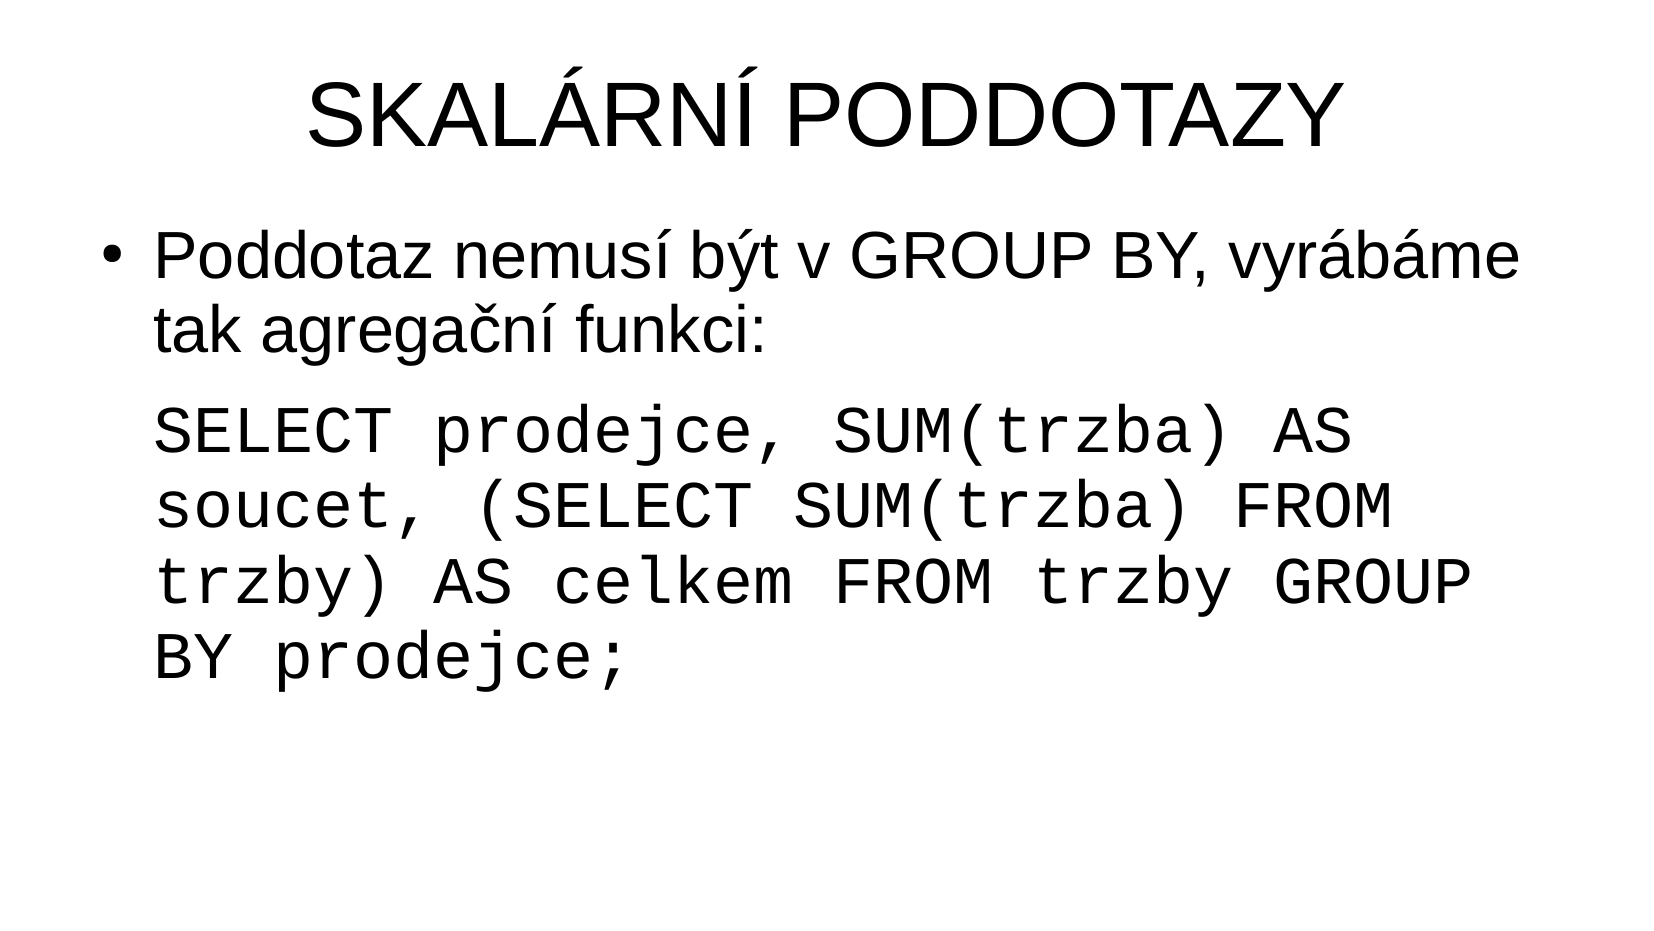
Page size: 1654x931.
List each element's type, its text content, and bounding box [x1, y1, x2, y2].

list Poddotaz nemusí být v GROUP BY, vyrábáme tak agregační funkci: SELECT prodejce, SUM(trzba) AS soucet, (SELECT SUM(trzba) FROM trzby) AS celkem FROM trzby GROUP BY prodejce; [82, 217, 1571, 758]
title SKALÁRNÍ PODDOTAZY [82, 37, 1571, 193]
